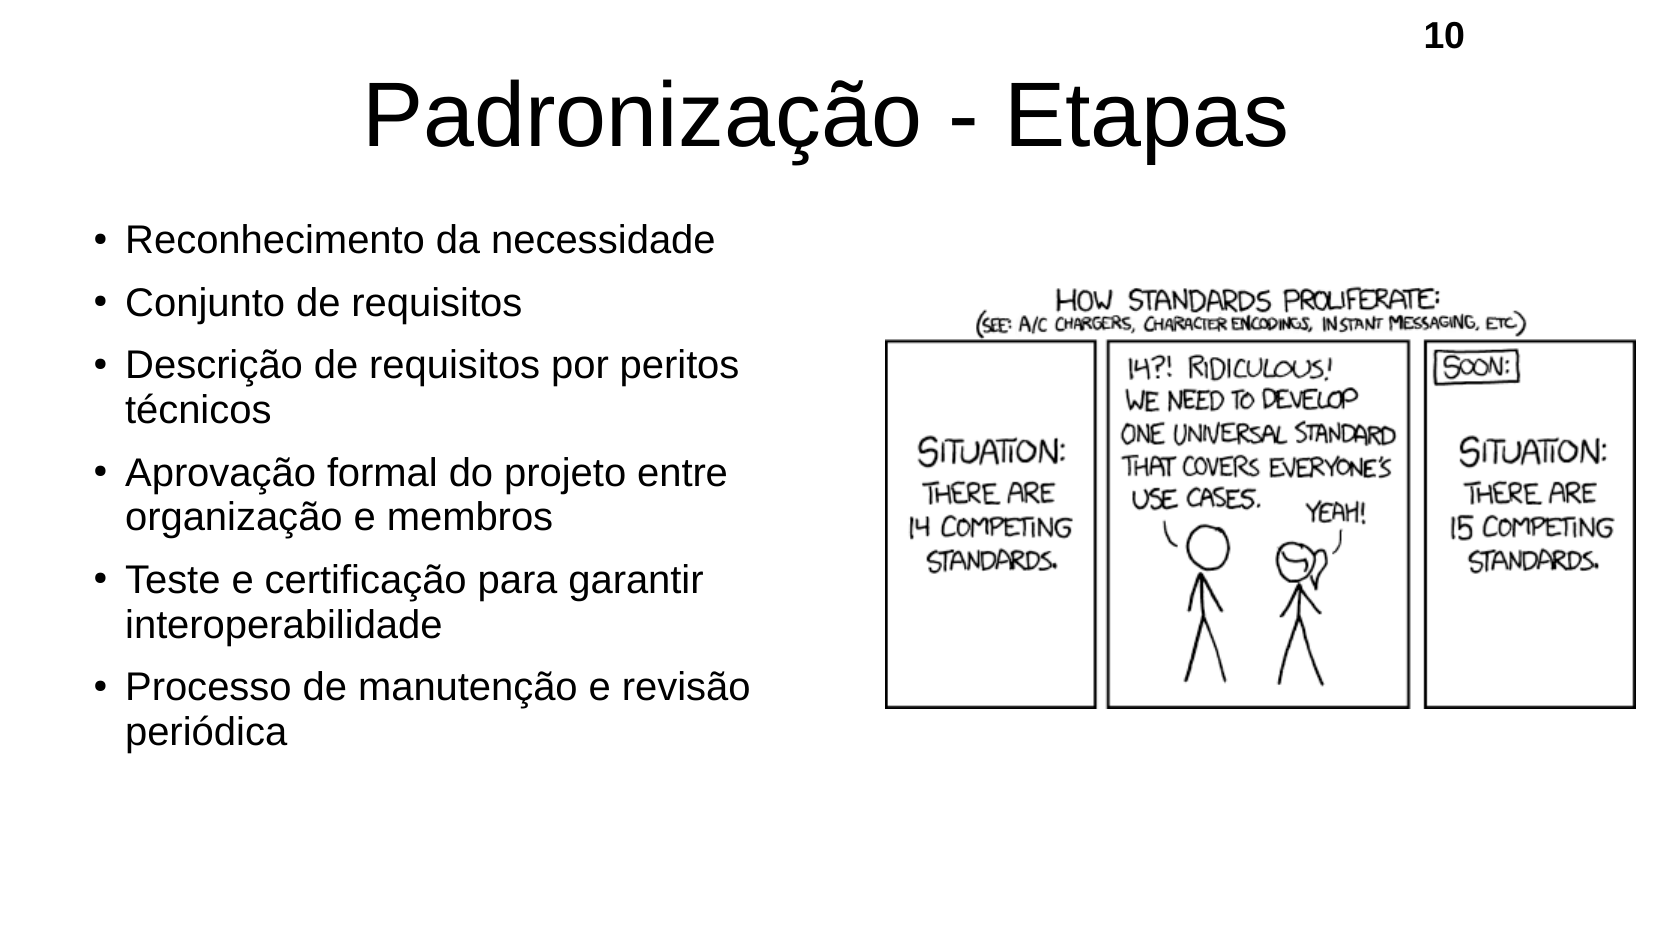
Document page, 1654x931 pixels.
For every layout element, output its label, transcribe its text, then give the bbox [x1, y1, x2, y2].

picture [885, 284, 1636, 709]
text_box <número> [1408, 0, 1654, 71]
list Reconhecimento da necessidade Conjunto de requisitos Descrição de requisitos por peritos técnicos Aprovação formal do projeto entre organização e membros Teste e certificação para garantir interoperabilidade Processo de manutenção e revisão periódica [82, 217, 886, 758]
title Padronização - Etapas [82, 37, 1571, 193]
